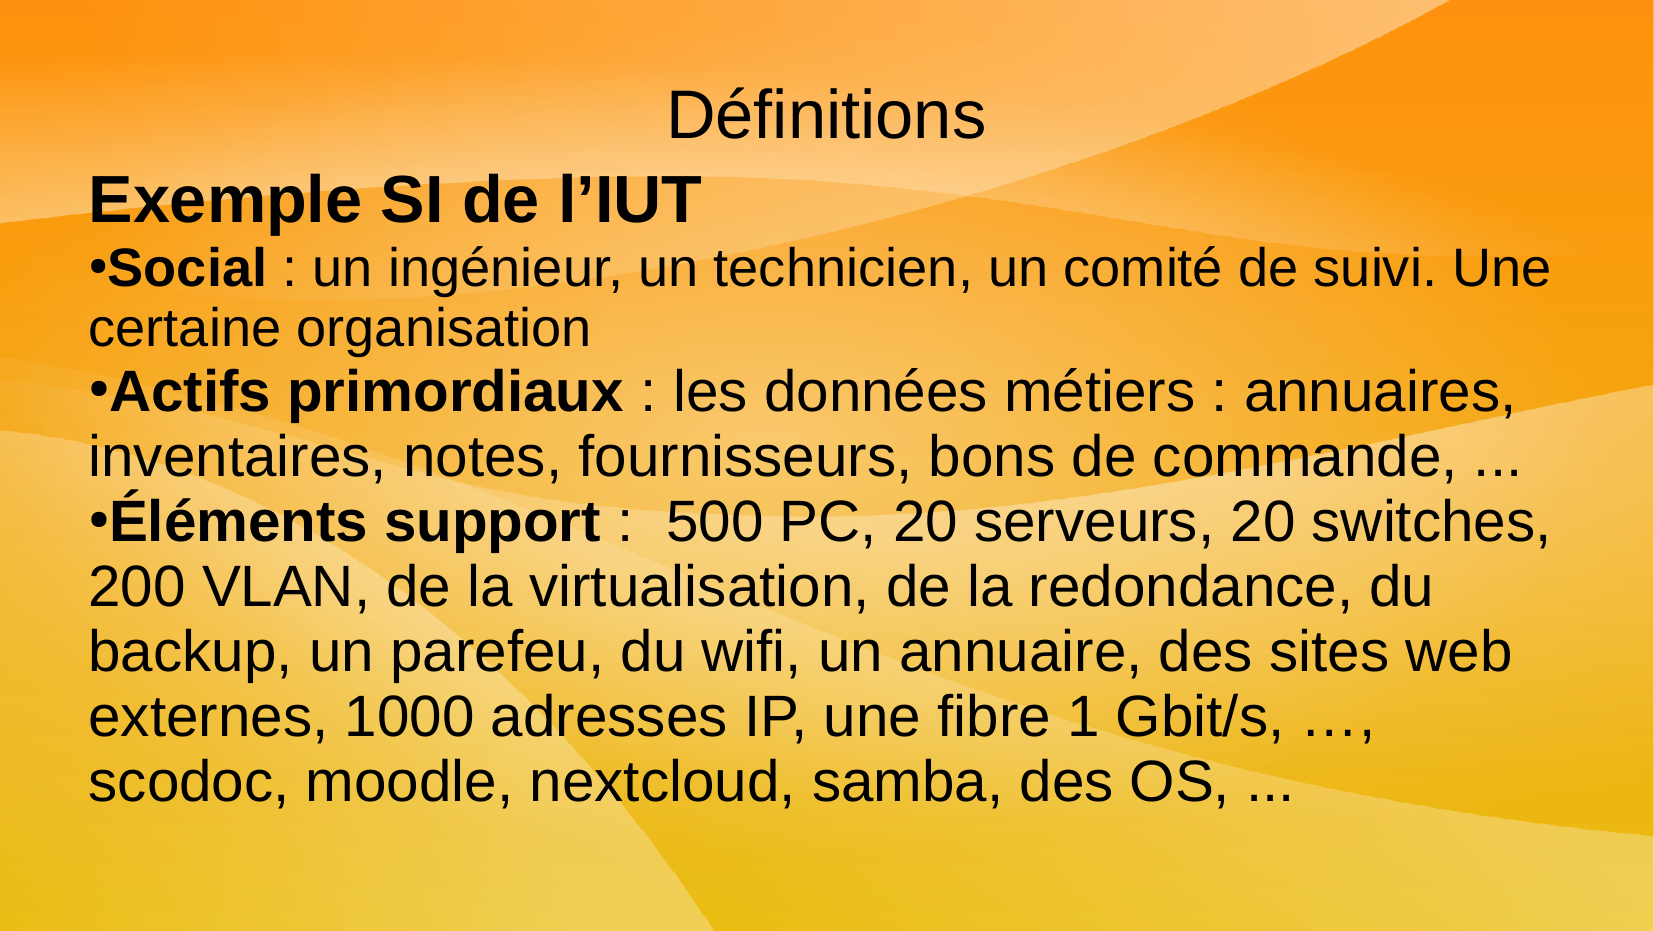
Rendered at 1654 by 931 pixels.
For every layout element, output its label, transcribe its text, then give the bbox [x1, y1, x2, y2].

picture [0, 0, 1654, 931]
subtitle Exemple SI de l’IUT Social : un ingénieur, un technicien, un comité de suivi. Une certaine organisation Actifs primordiaux : les données métiers : annuaires, inventaires, notes, fournisseurs, bons de commande, ... Éléments support : 500 PC, 20 serveurs, 20 switches, 200 VLAN, de la virtualisation, de la redondance, du backup, un parefeu, du wifi, un annuaire, des sites web externes, 1000 adresses IP, une fibre 1 Gbit/s, …, scodoc, moodle, nextcloud, samba, des OS, ... [88, 162, 1577, 814]
title Définitions [82, 37, 1571, 193]
